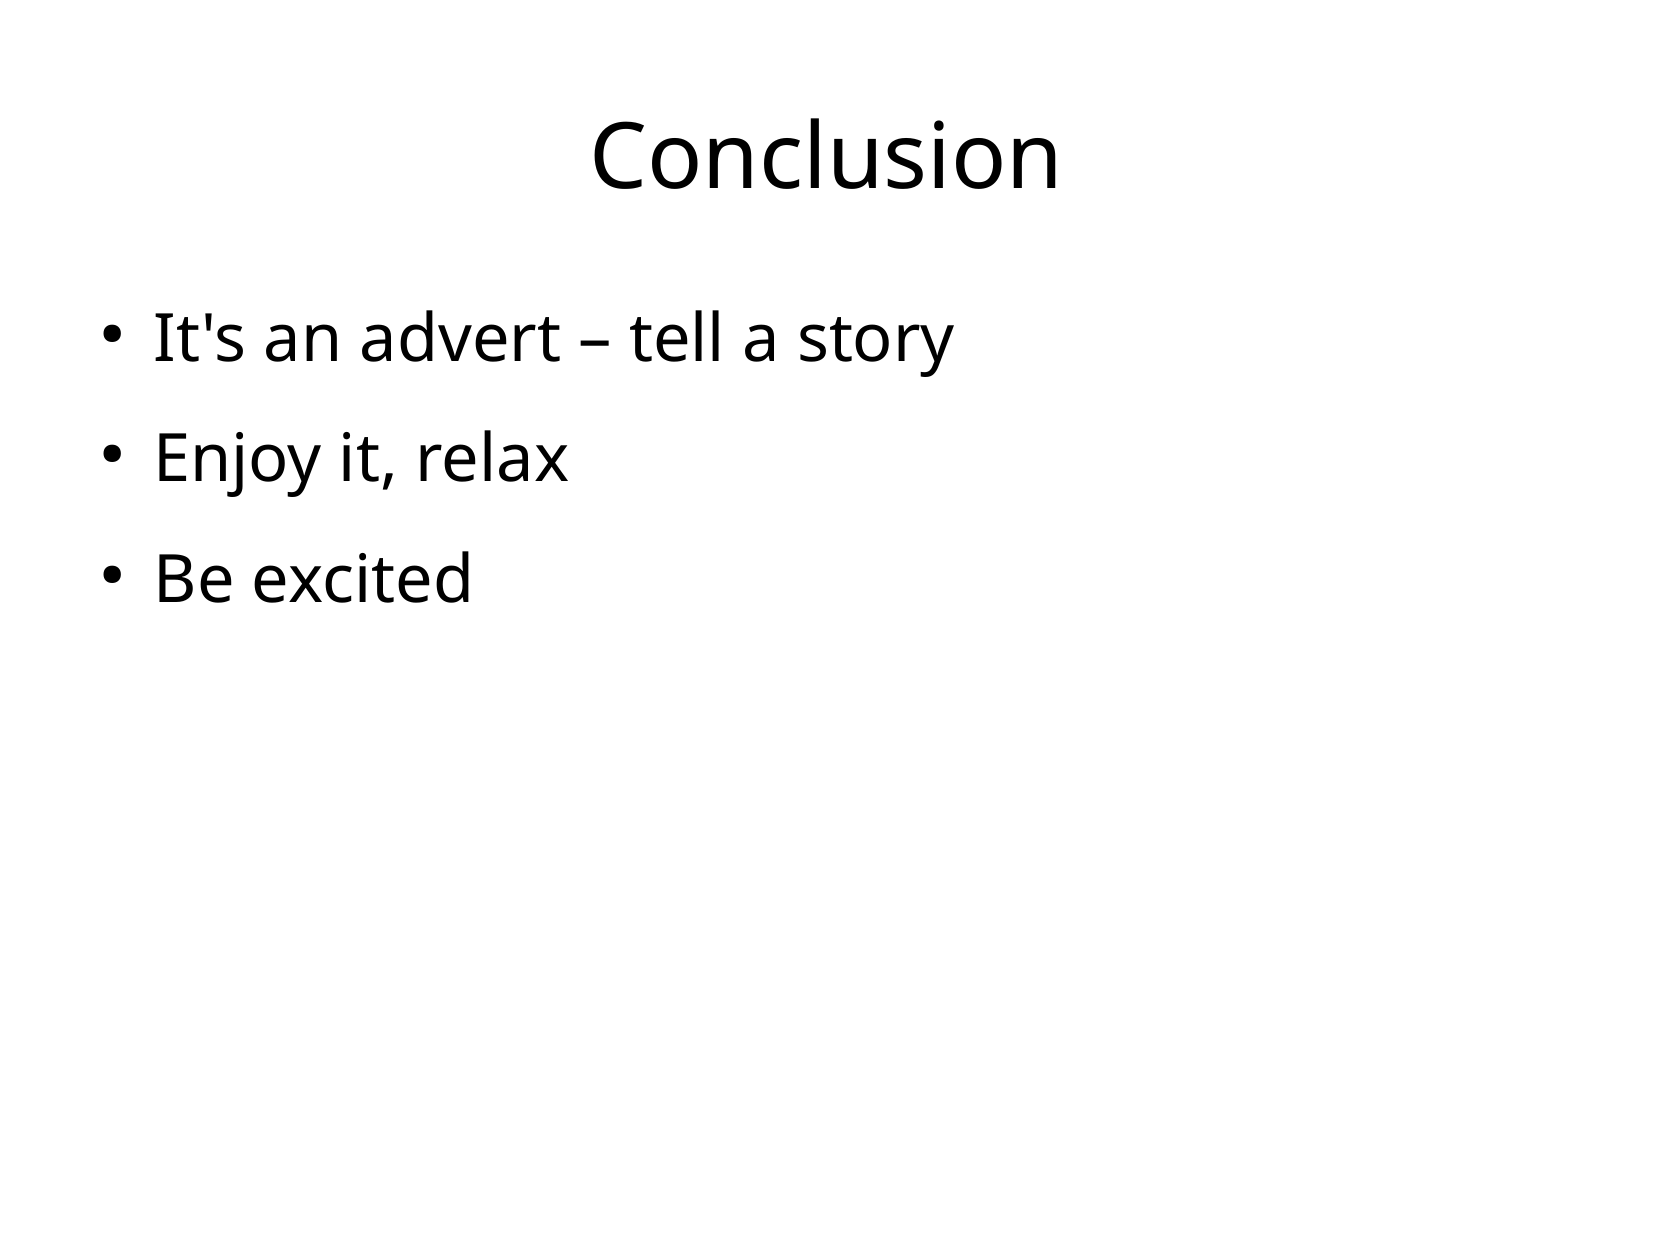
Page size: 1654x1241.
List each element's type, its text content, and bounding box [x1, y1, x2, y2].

list It's an advert – tell a story Enjoy it, relax Be excited [82, 290, 1571, 1109]
title Conclusion [82, 49, 1571, 257]
